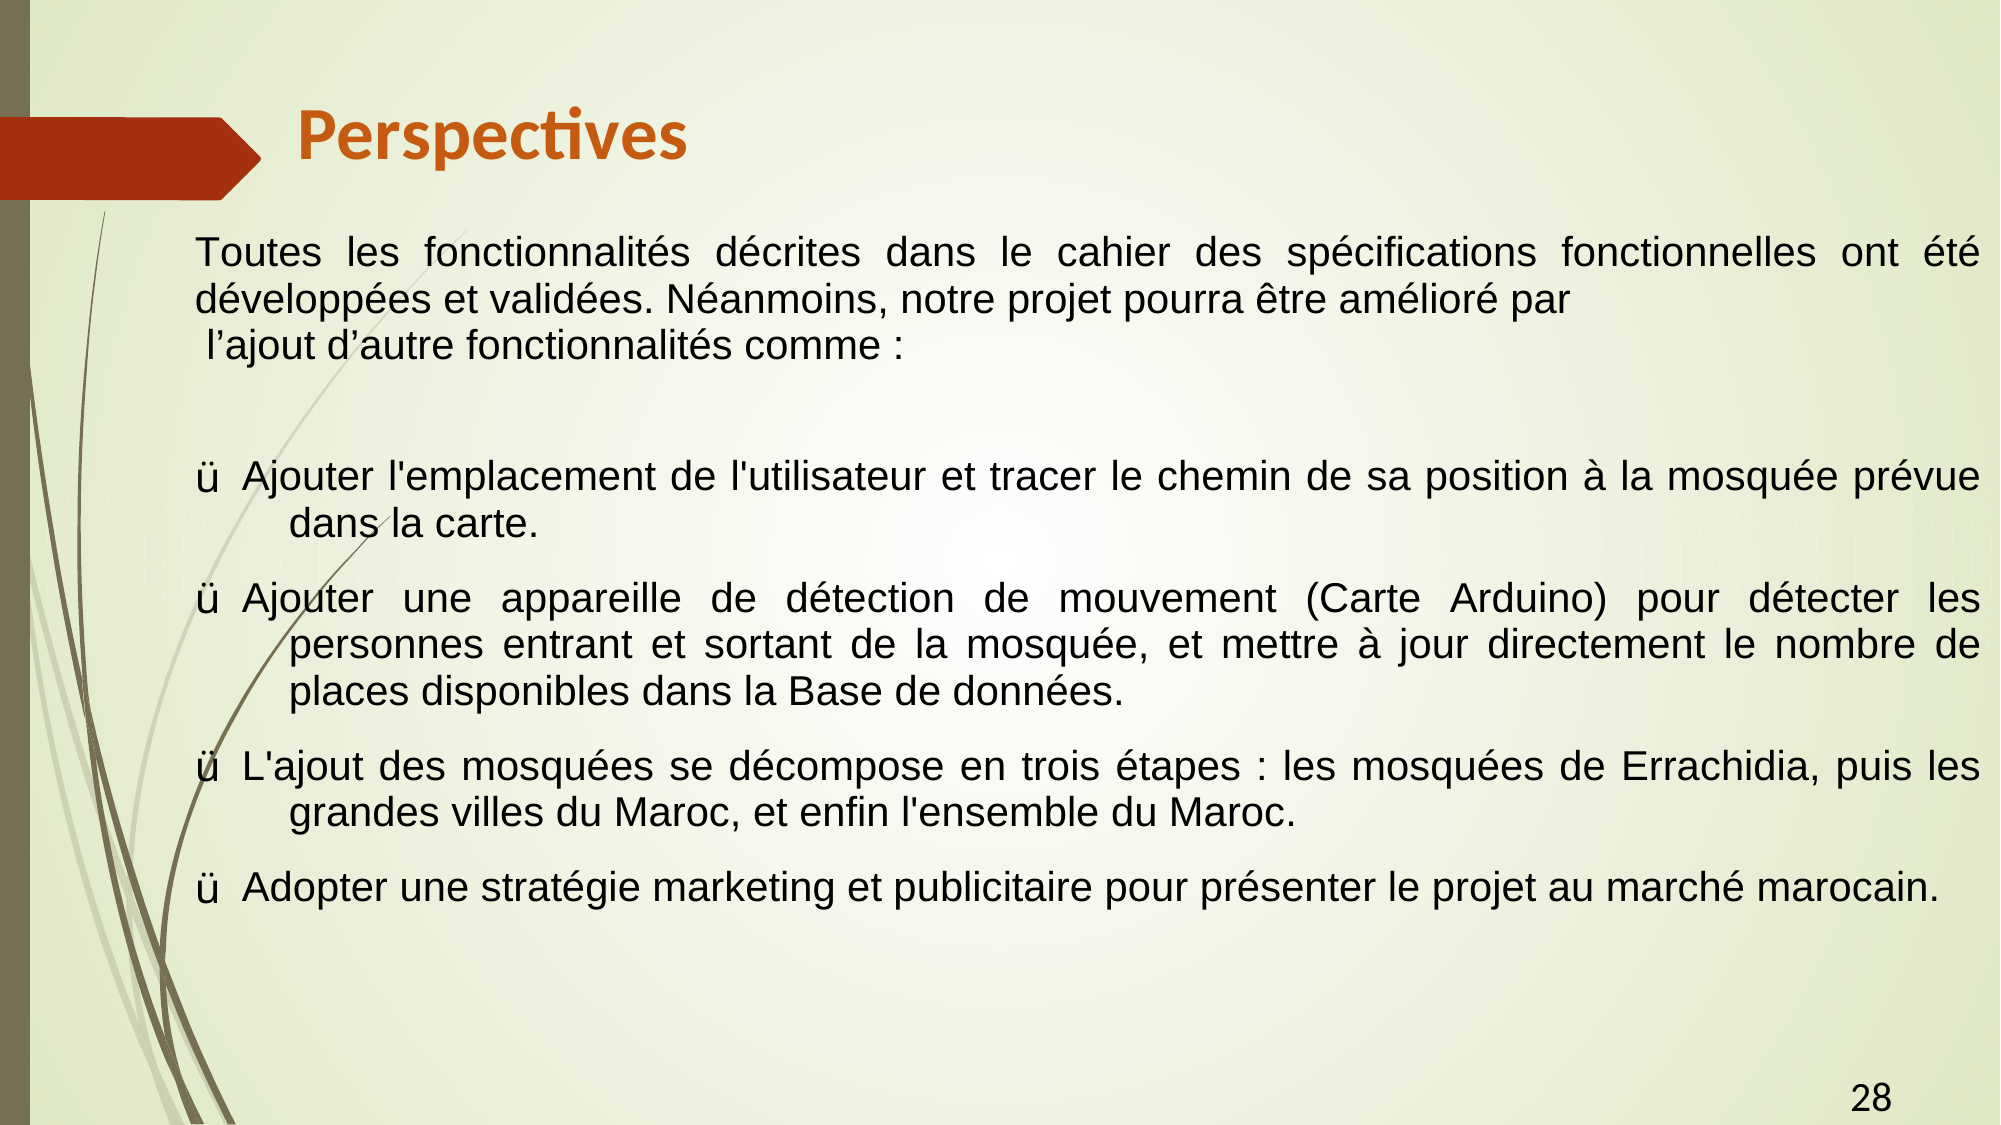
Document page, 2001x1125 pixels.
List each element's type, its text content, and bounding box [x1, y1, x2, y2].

text_box 28 [1835, 1062, 1978, 1125]
text_box Perspectives [279, 94, 711, 205]
text_box Toutes les fonctionnalités décrites dans le cahier des spécifications fonctionnelles ont été développées et validées. Néanmoins, notre projet pourra être amélioré par l’ajout d’autre fonctionnalités comme : Ajouter l'emplacement de l'utilisateur et tracer le chemin de sa position à la mosquée prévue dans la carte. Ajouter une appareille de détection de mouvement (Carte Arduino) pour détecter les personnes entrant et sortant de la mosquée, et mettre à jour directement le nombre de places disponibles dans la Base de données. L'ajout des mosquées se décompose en trois étapes : les mosquées de Errachidia, puis les grandes villes du Maroc, et enfin l'ensemble du Maroc. Adopter une stratégie marketing et publicitaire pour présenter le projet au marché marocain. [177, 220, 2000, 1064]
